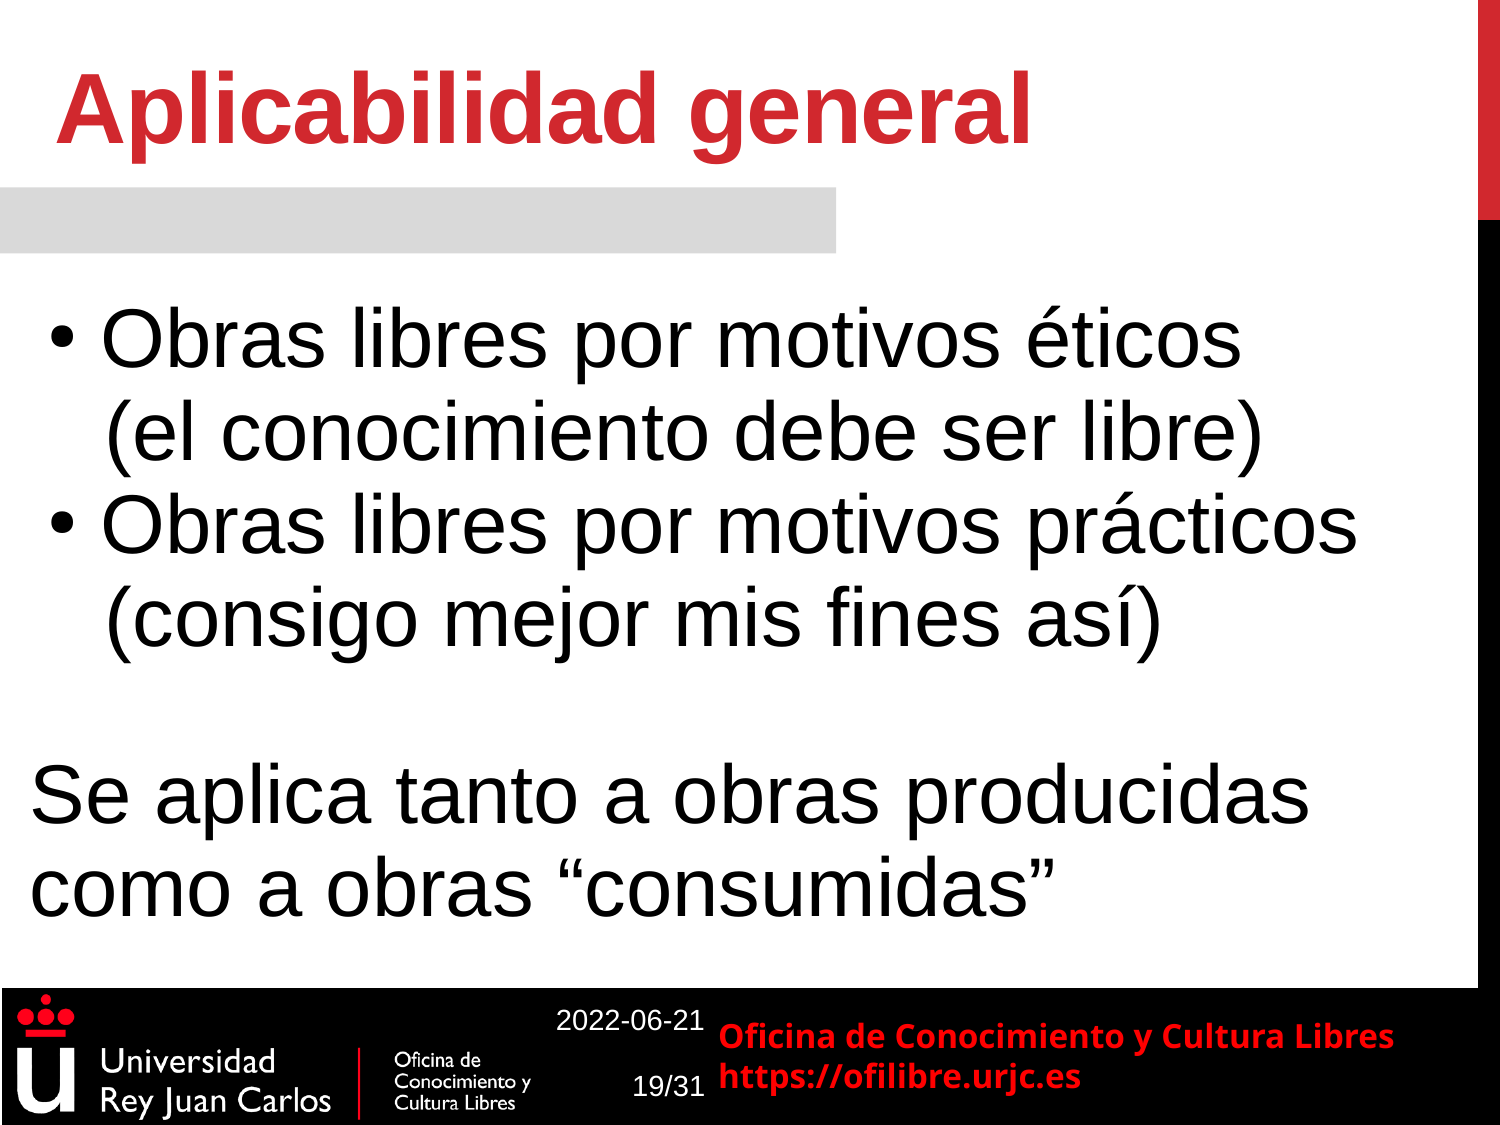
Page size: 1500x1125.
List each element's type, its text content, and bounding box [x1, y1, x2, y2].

title [75, 7, 1425, 196]
text_box Obras libres por motivos éticos (el conocimiento debe ser libre) Obras libres por motivos prácticos (consigo mejor mis fines así) Se aplica tanto a obras producidas como a obras “consumidas” [15, 285, 1426, 961]
picture [17, 994, 531, 1120]
text_box Aplicabilidad general [39, 24, 1366, 172]
